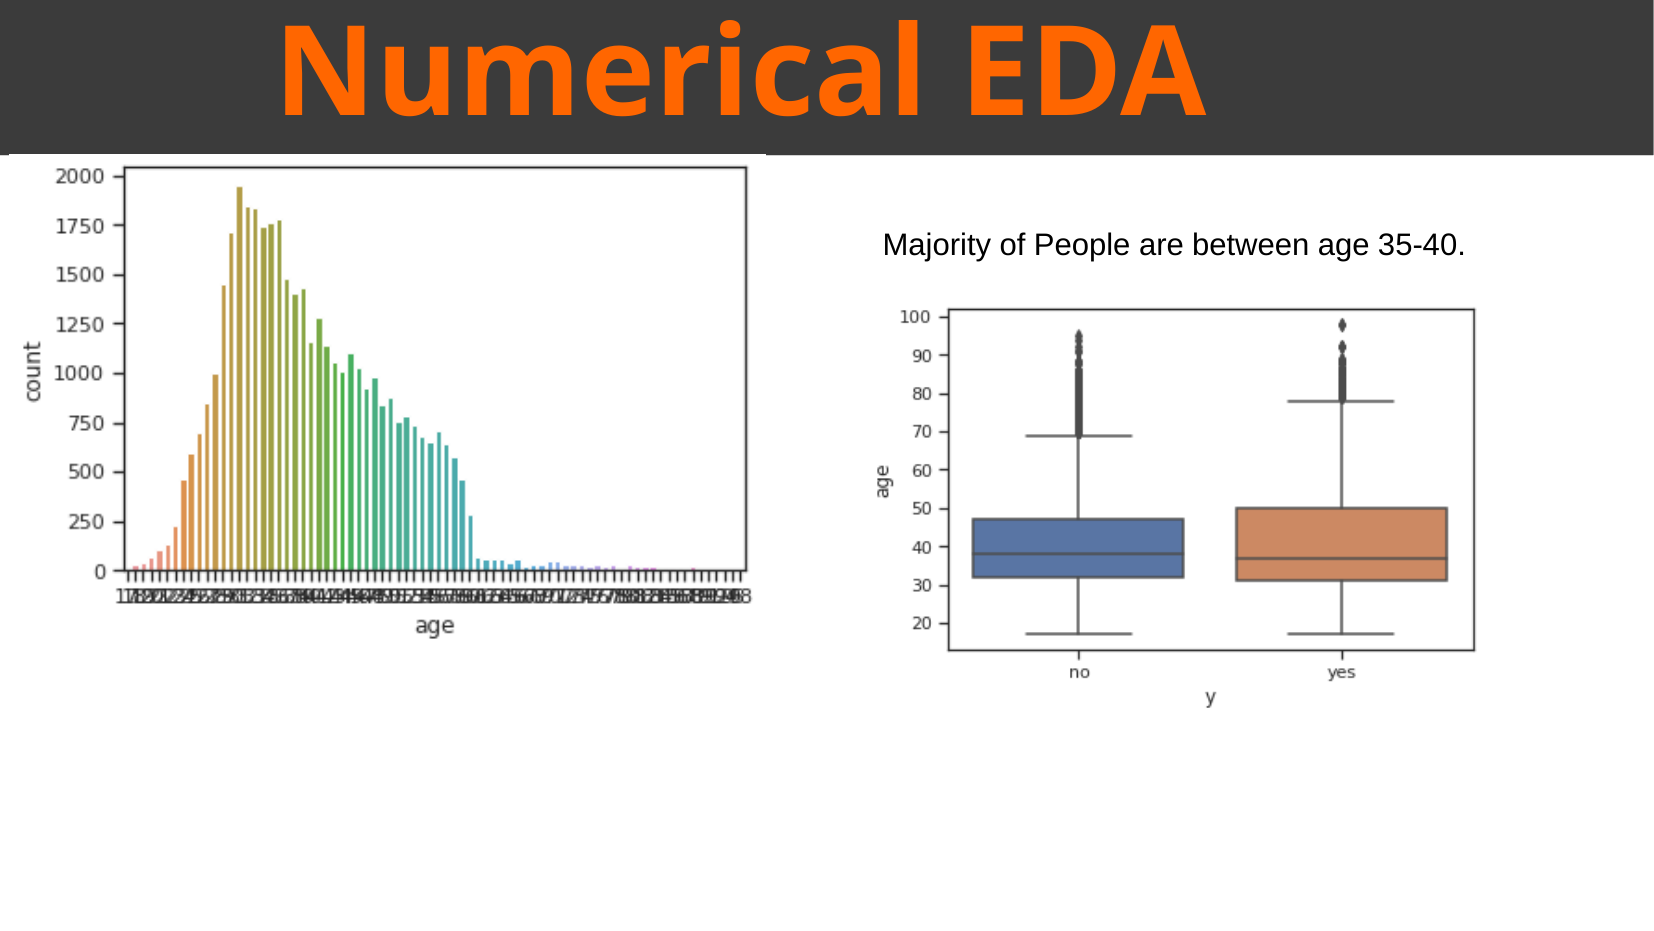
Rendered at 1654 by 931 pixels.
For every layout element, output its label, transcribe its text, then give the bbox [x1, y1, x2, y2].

picture [862, 298, 1483, 719]
picture [9, 154, 766, 652]
text_box Majority of People are between age 35-40. [867, 217, 1554, 267]
text_box Numerical EDA [0, 0, 1654, 156]
